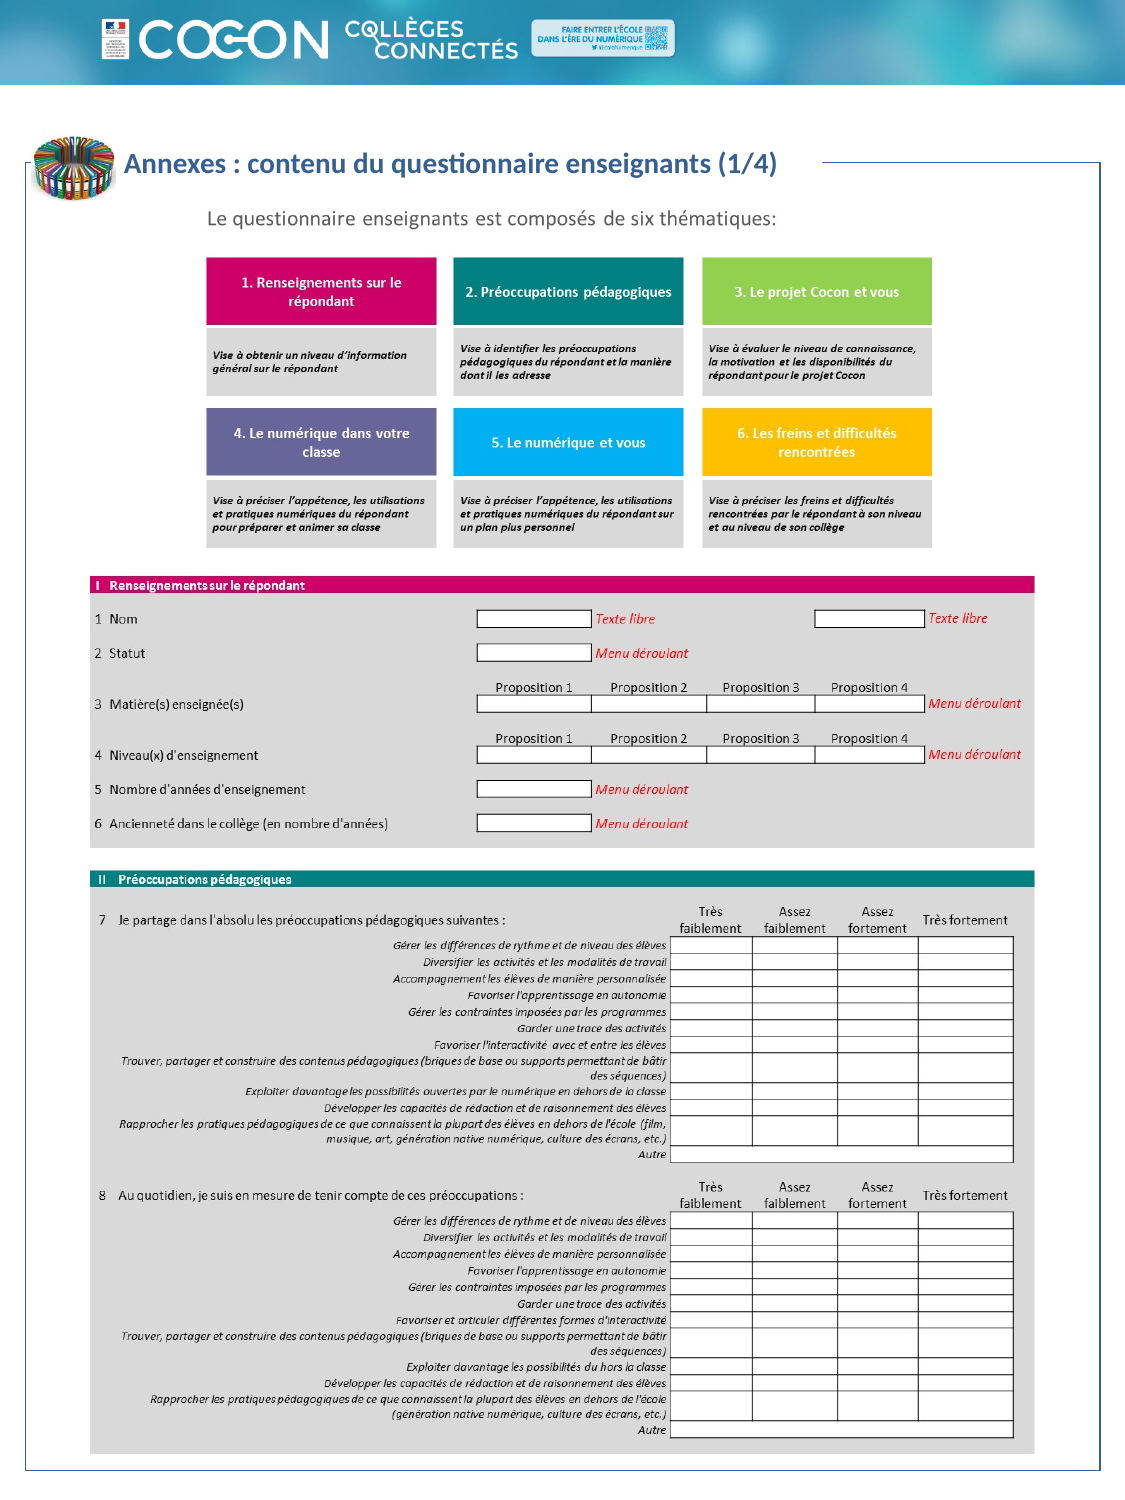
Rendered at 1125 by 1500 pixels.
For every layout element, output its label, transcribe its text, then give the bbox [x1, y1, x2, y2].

text_box Annexes : contenu du questionnaire enseignants (1/4) [34, 120, 823, 204]
picture [193, 197, 932, 548]
picture [31, 129, 116, 203]
picture [90, 866, 1035, 1454]
text_box [25, 162, 1101, 1471]
picture [0, 0, 1125, 85]
picture [90, 572, 1035, 848]
